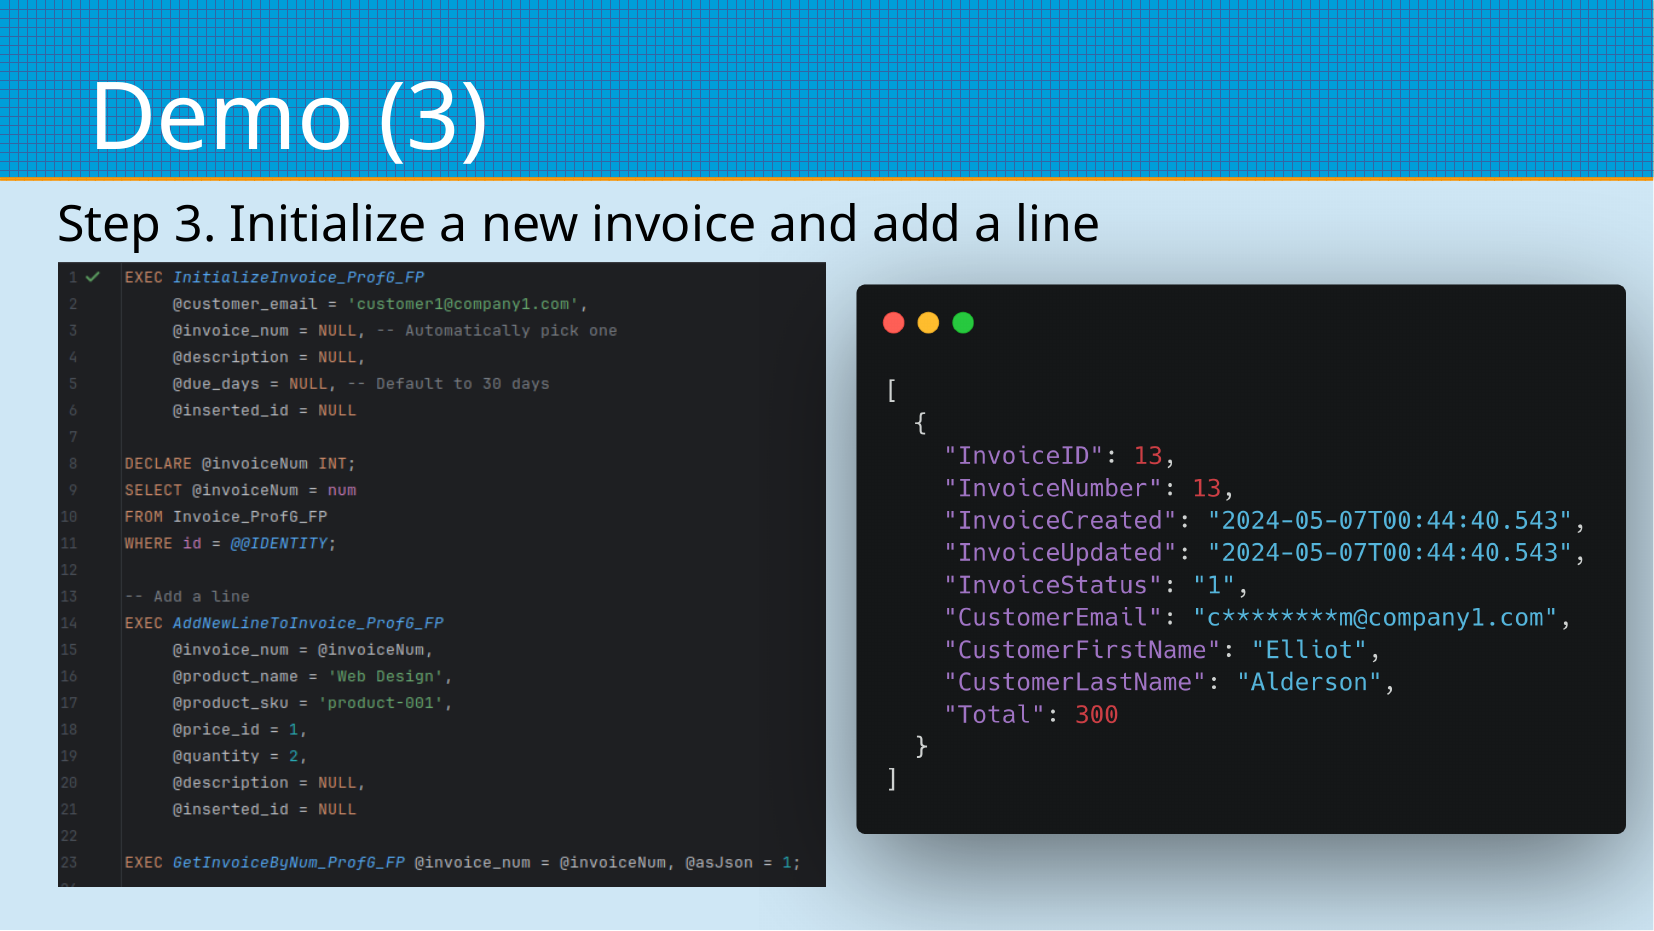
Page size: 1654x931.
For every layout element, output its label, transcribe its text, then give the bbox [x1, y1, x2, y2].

list Step 3. Initialize a new invoice and add a line [0, 187, 759, 764]
title Demo (3) [88, 14, 1565, 178]
picture [58, 187, 1654, 931]
